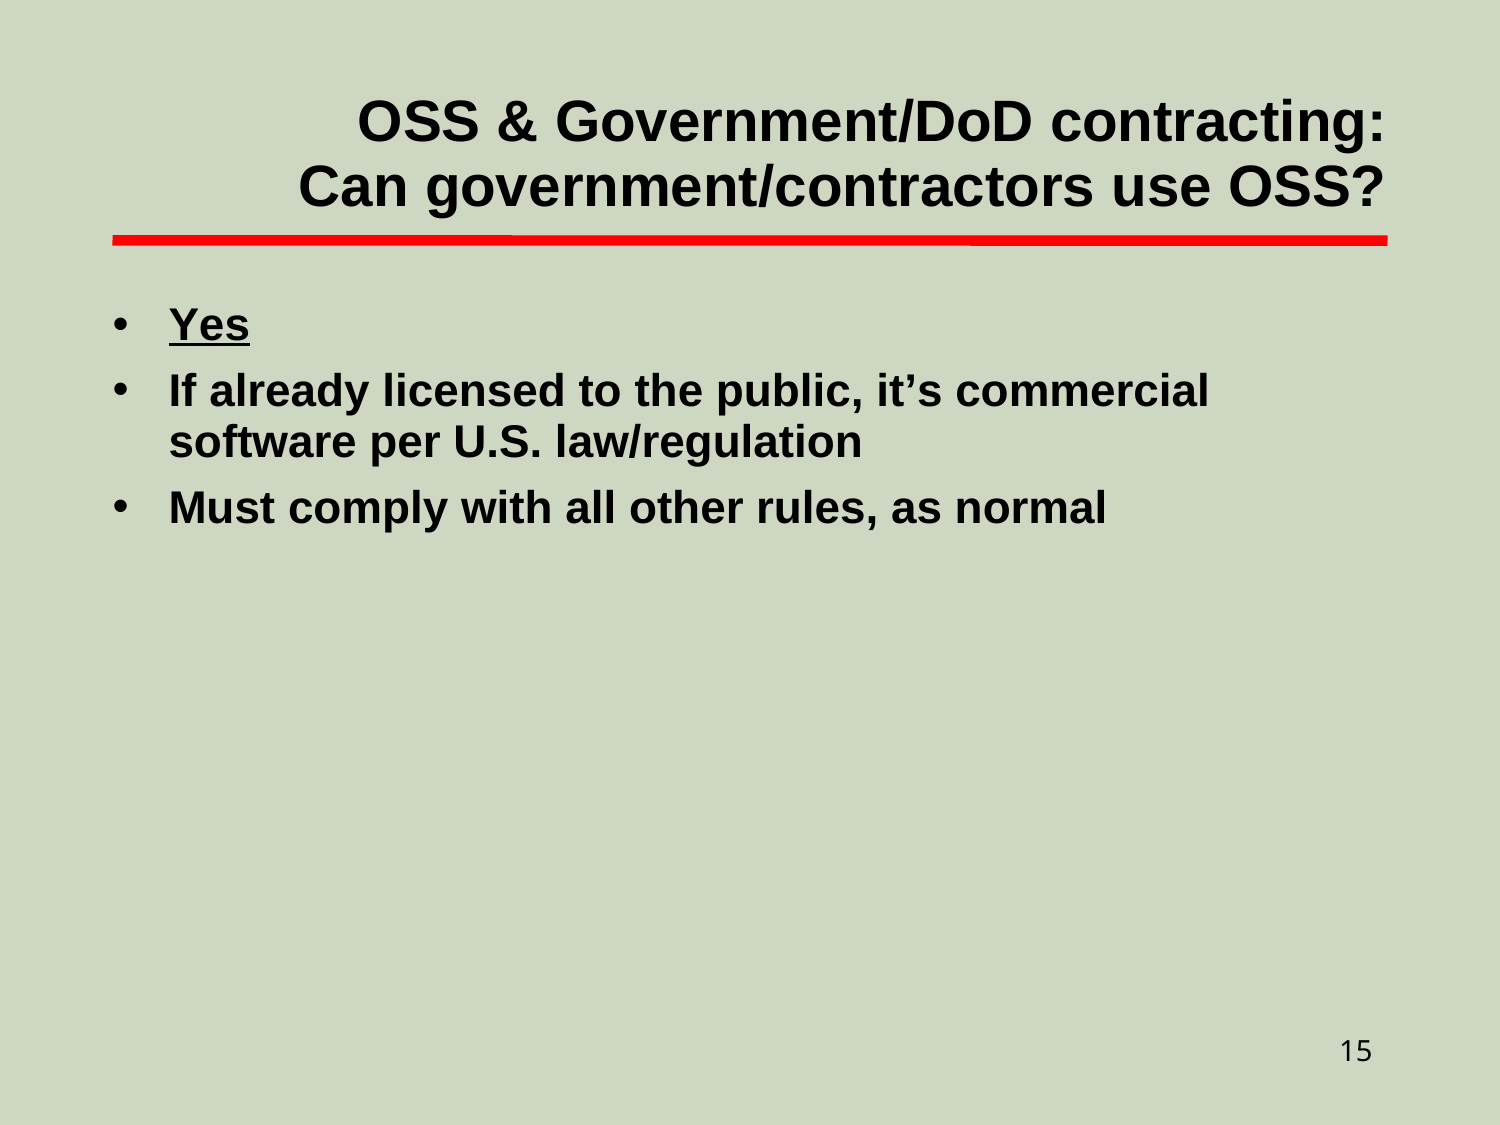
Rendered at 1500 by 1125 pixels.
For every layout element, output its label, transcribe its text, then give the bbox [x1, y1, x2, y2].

list Yes If already licensed to the public, it’s commercial software per U.S. law/regulation Must comply with all other rules, as normal [112, 299, 1388, 1098]
title OSS & Government/DoD contracting: Can government/contractors use OSS? [262, 85, 1388, 224]
